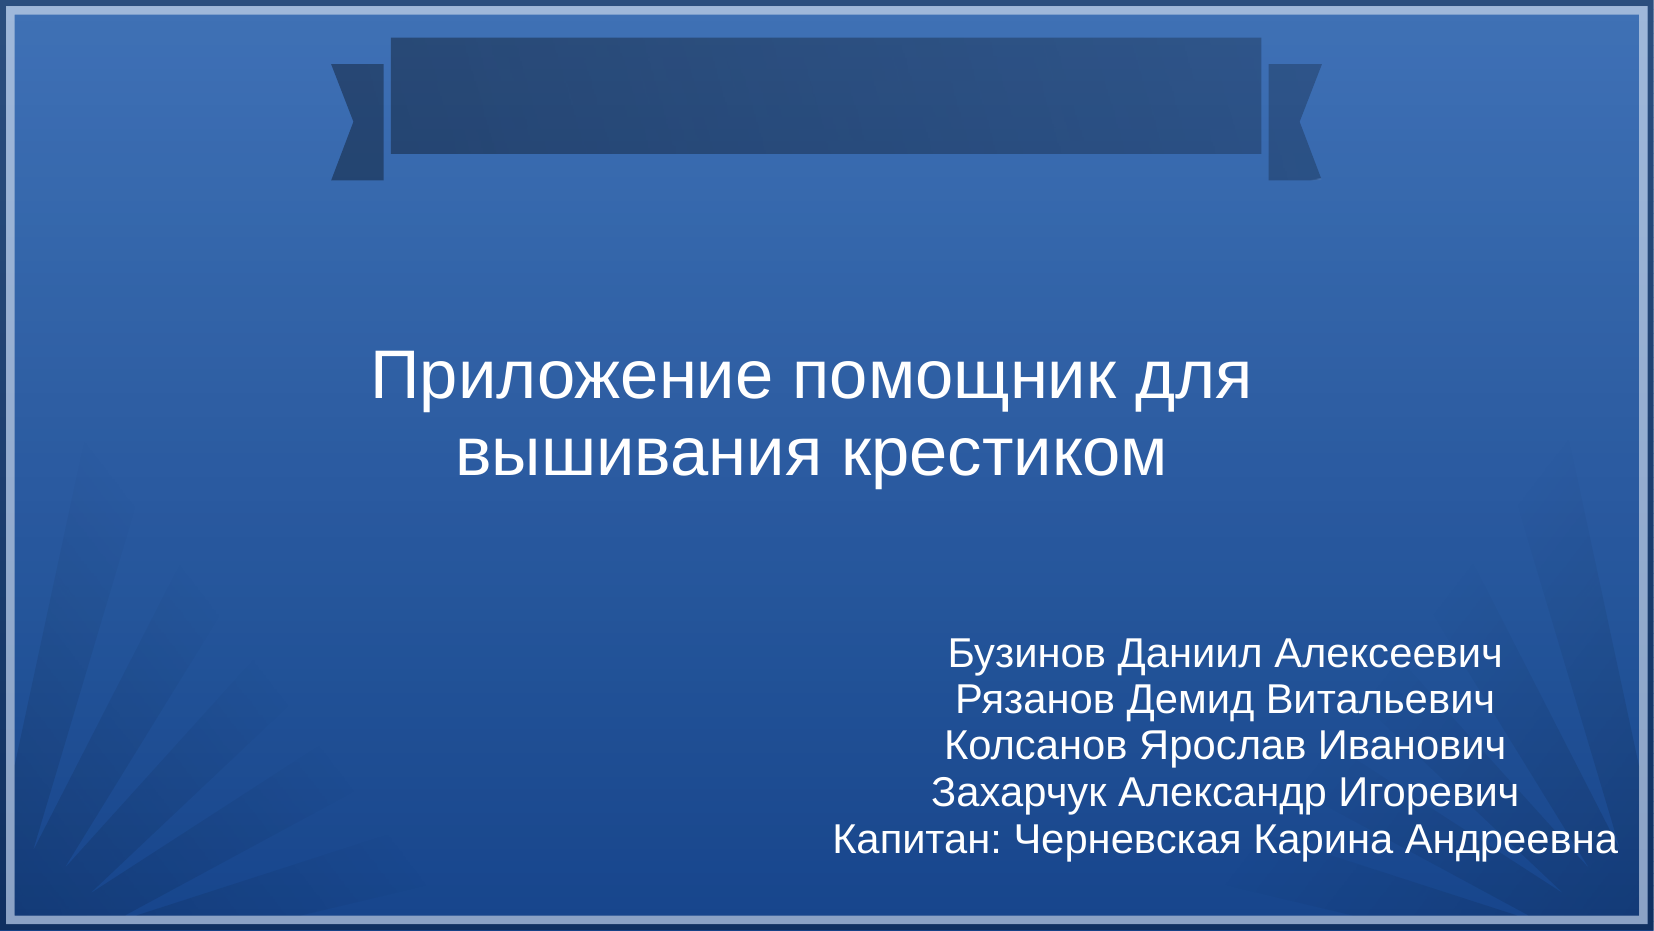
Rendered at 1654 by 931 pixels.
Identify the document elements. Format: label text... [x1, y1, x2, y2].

title Приложение помощник для вышивания крестиком [354, 324, 1270, 502]
subtitle Бузинов Даниил Алексеевич Рязанов Демид Витальевич Колсанов Ярослав Иванович Захарчук Александр Игоревич Капитан: Черневская Карина Андреевна [767, 531, 1654, 931]
